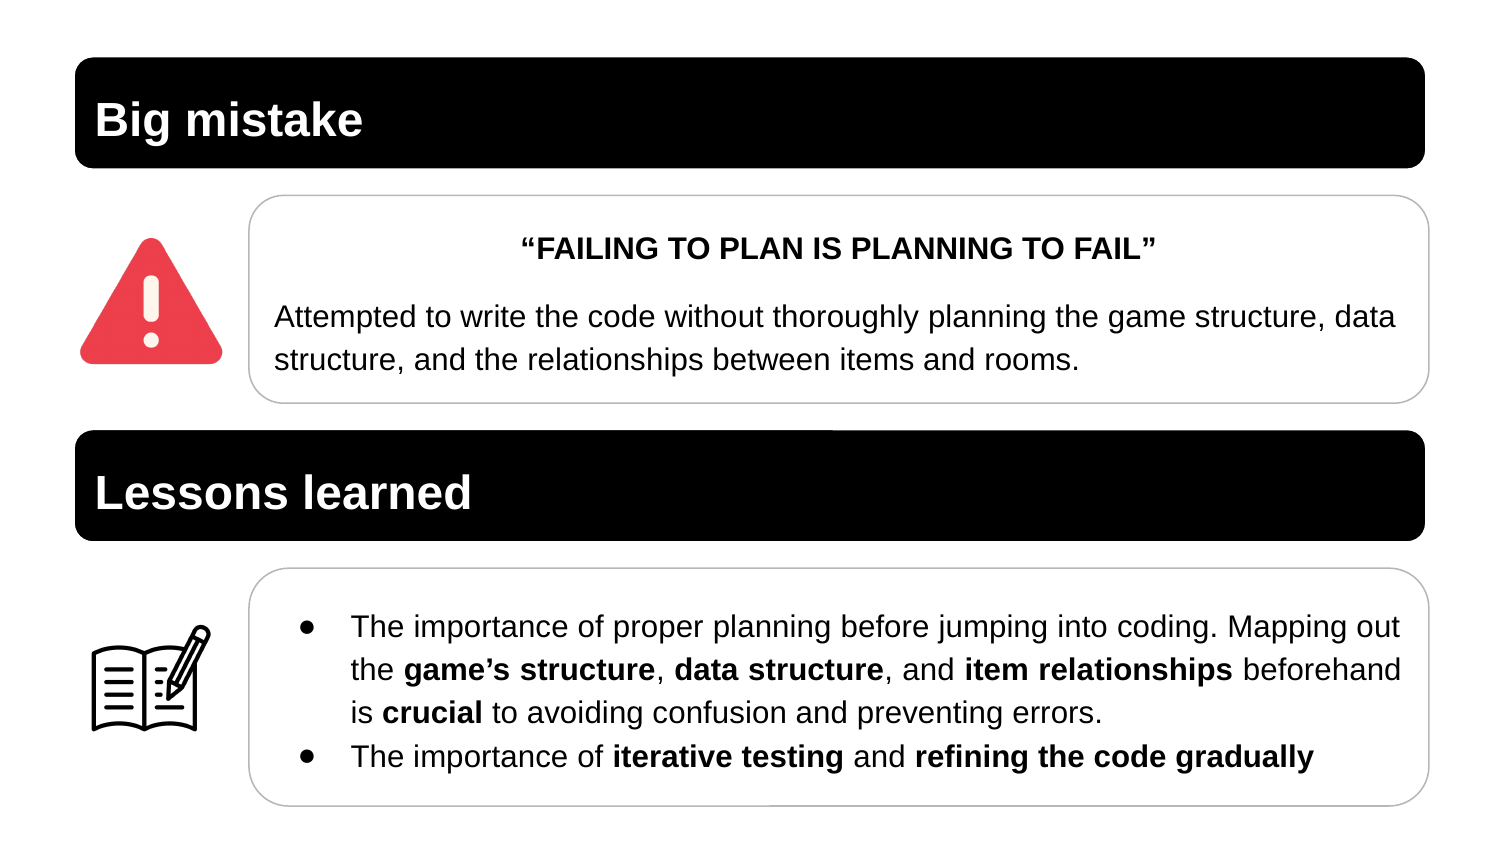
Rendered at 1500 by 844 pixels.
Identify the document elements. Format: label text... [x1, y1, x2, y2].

text_box Big mistake [74, 56, 1426, 170]
picture [83, 610, 219, 746]
text_box Lessons learned [74, 429, 1426, 543]
text_box “FAILING TO PLAN IS PLANNING TO FAIL” Attempted to write the code without thoroughly planning the game structure, data structure, and the relationships between items and rooms. [252, 195, 1429, 404]
text_box The importance of proper planning before jumping into coding. Mapping out the game’s structure, data structure, and item relationships beforehand is crucial to avoiding confusion and preventing errors. The importance of iterative testing and refining the code gradually [248, 568, 1429, 807]
picture [50, 202, 252, 404]
